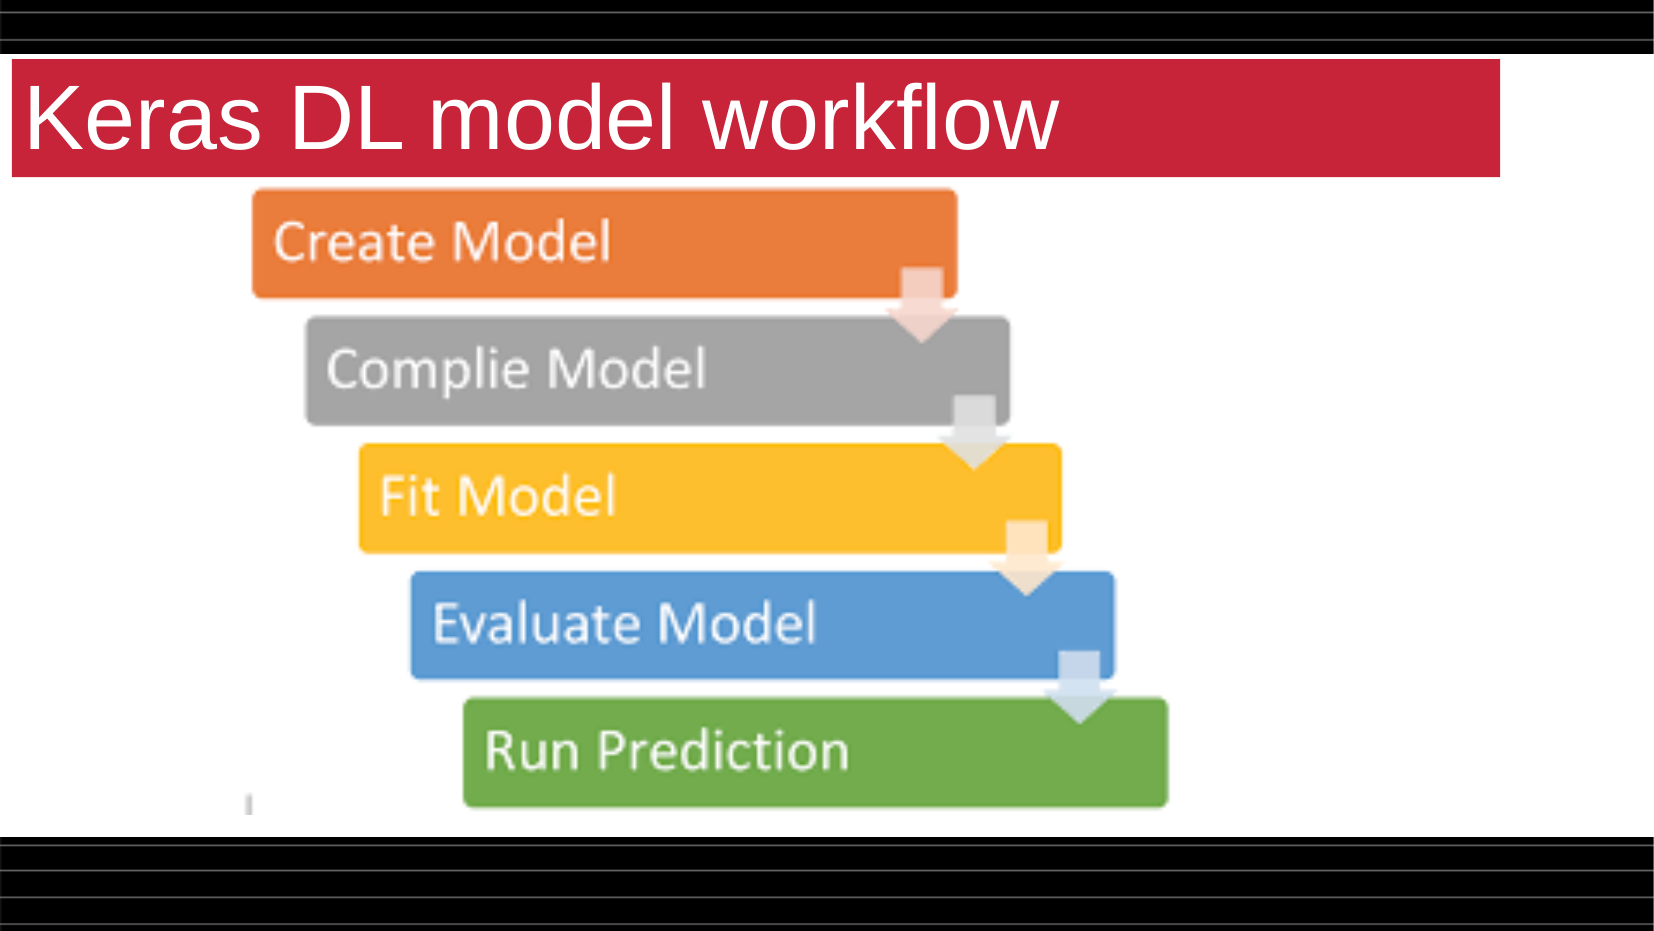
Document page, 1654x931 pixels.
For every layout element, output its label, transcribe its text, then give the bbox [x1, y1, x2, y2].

picture [236, 178, 1184, 815]
picture [0, 837, 1654, 931]
title Keras DL model workflow [11, 59, 1501, 178]
picture [0, 0, 1654, 54]
